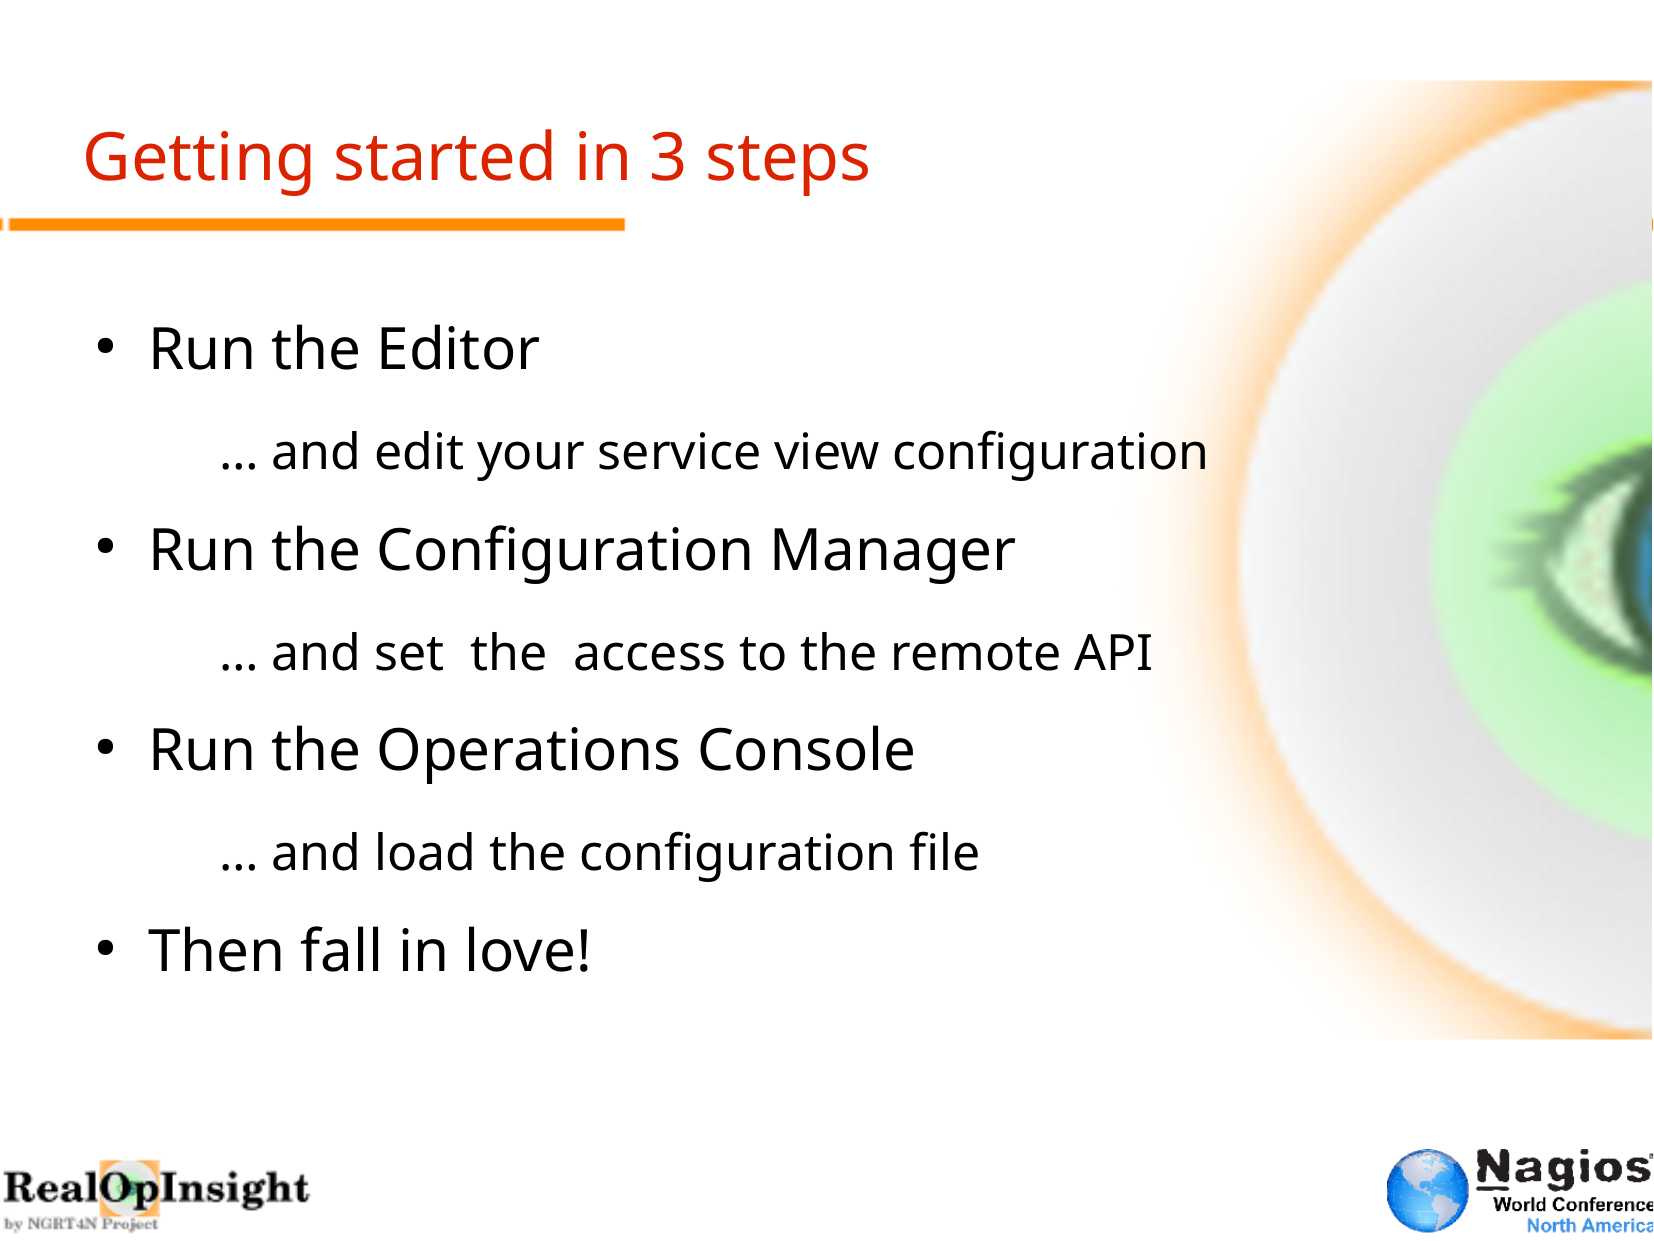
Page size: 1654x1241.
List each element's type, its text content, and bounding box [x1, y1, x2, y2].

title Getting started in 3 steps [82, 73, 1547, 237]
list Run the Editor … and edit your service view configuration Run the Configuration Manager … and set the access to the remote API Run the Operations Console … and load the configuration file Then fall in love! [77, 307, 1533, 1027]
picture [0, 0, 1654, 1241]
